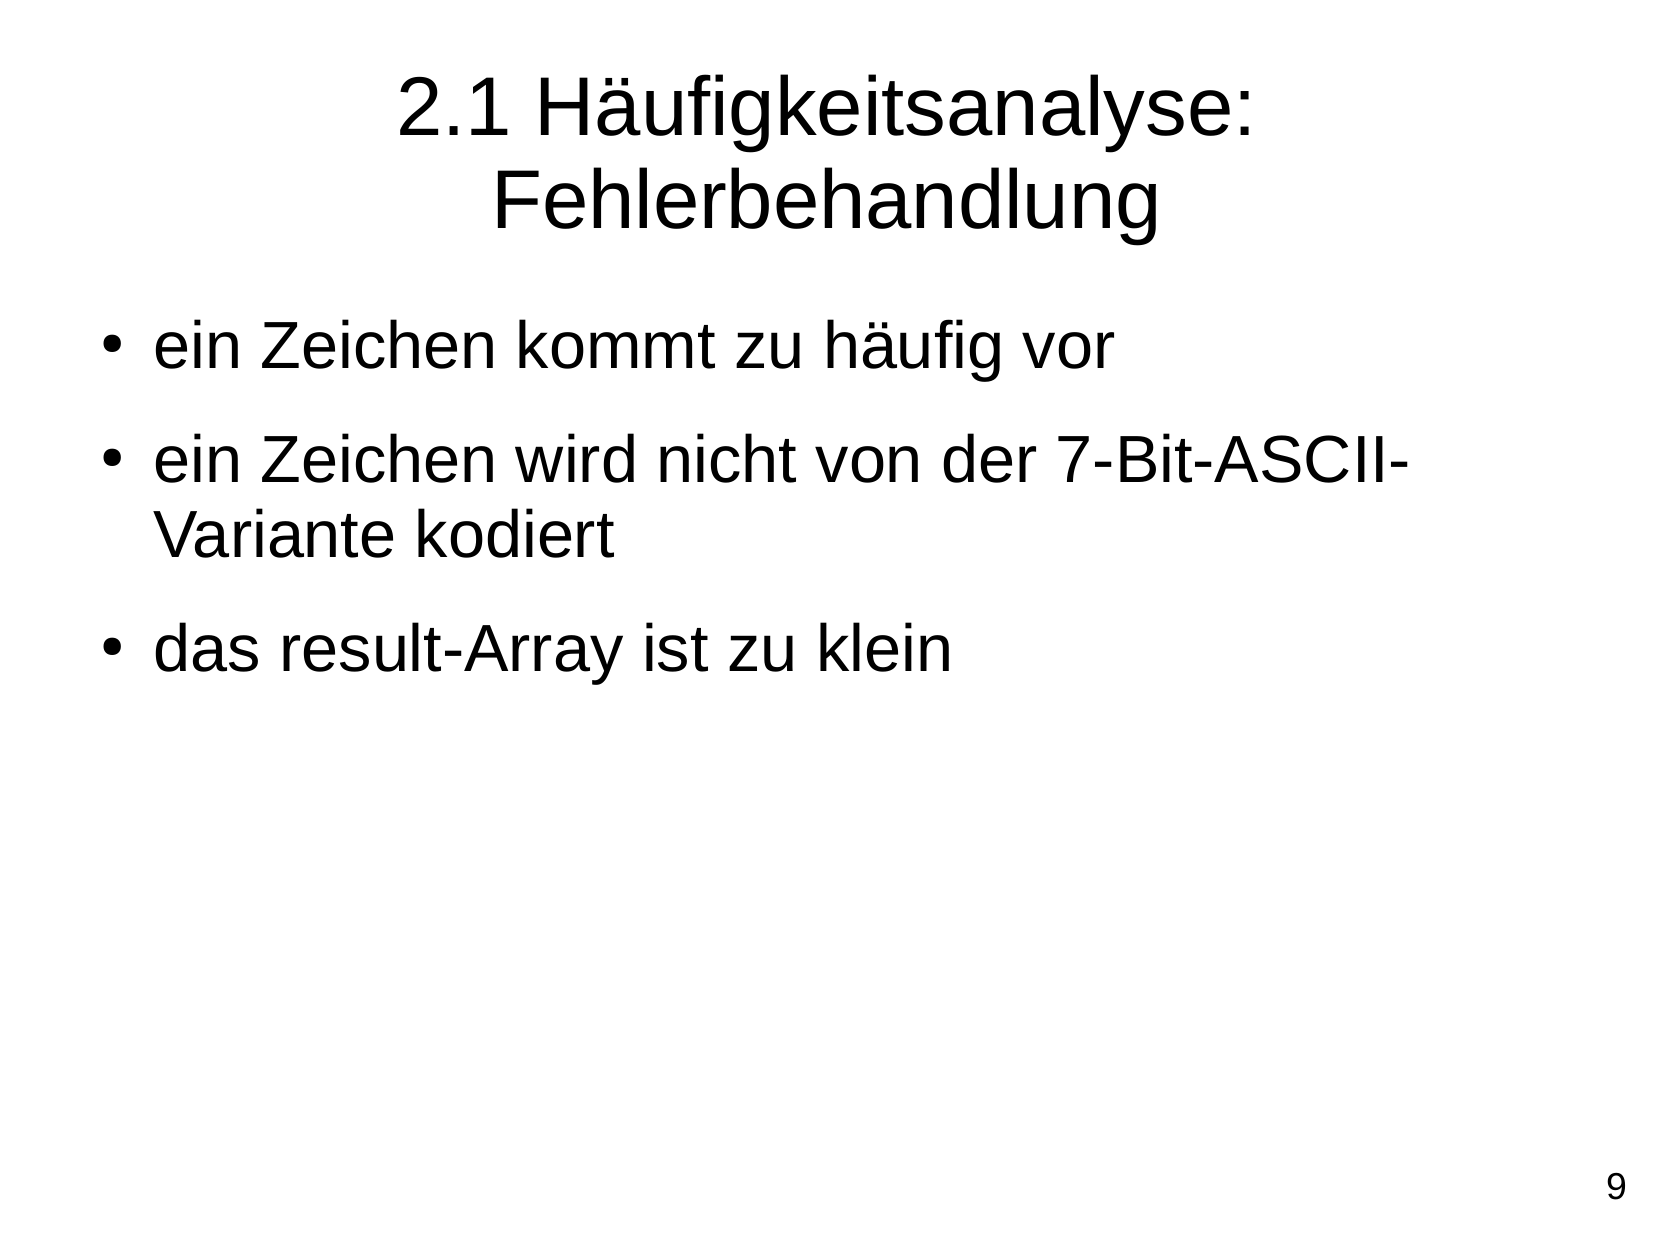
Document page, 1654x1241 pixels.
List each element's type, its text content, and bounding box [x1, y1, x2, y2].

title 2.1 Häufigkeitsanalyse: Fehlerbehandlung [82, 49, 1571, 257]
text_box <number> [1259, 1158, 1642, 1229]
list ein Zeichen kommt zu häufig vor ein Zeichen wird nicht von der 7-Bit-ASCII-Variante kodiert das result-Array ist zu klein [82, 308, 1571, 1028]
